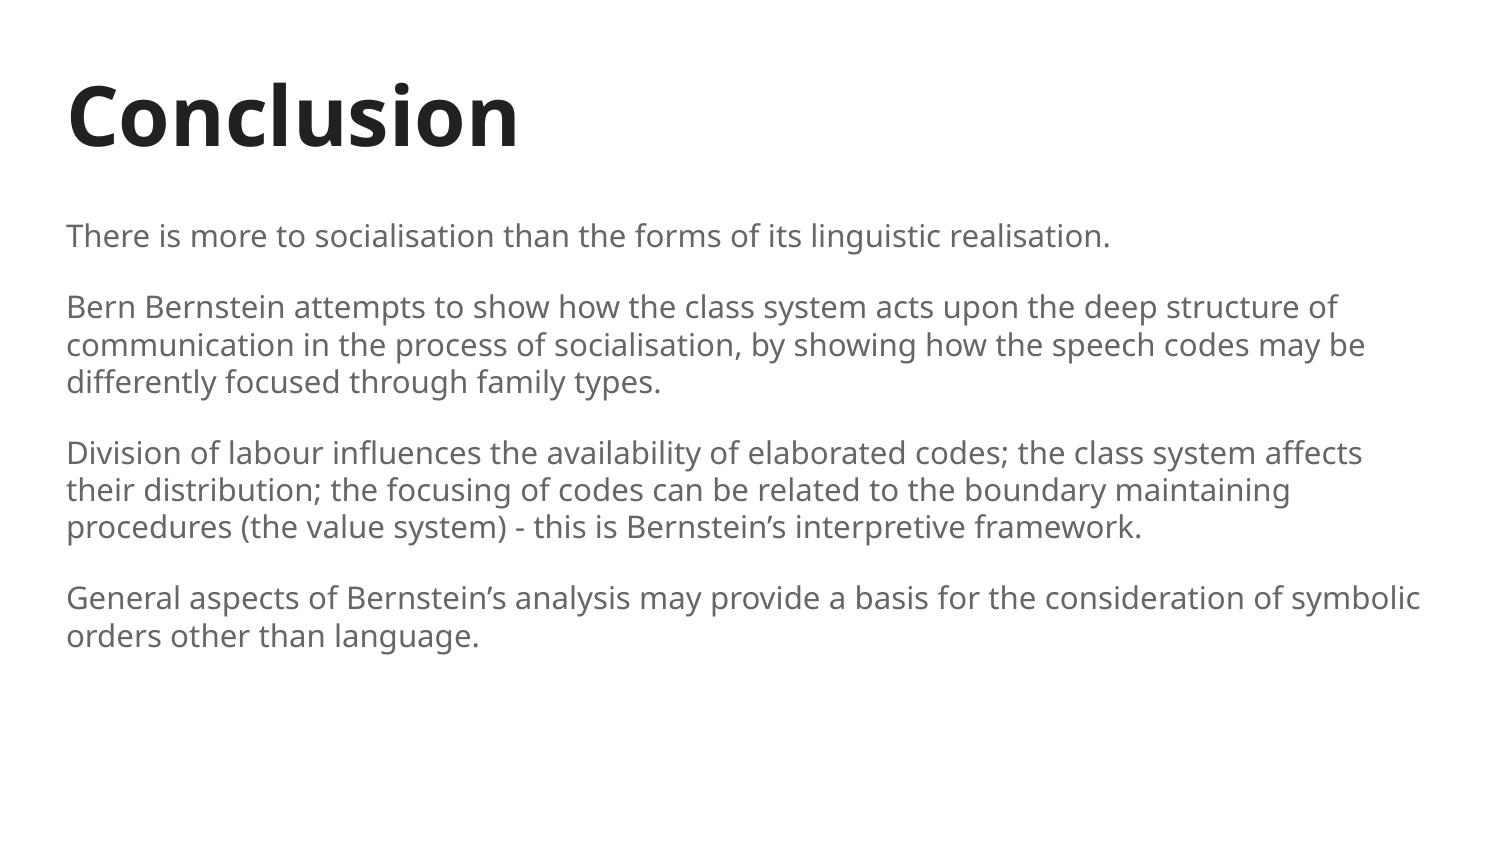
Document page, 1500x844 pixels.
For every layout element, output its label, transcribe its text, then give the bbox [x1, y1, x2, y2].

title Conclusion [51, 48, 1449, 180]
list There is more to socialisation than the forms of its linguistic realisation. Bern Bernstein attempts to show how the class system acts upon the deep structure of communication in the process of socialisation, by showing how the speech codes may be differently focused through family types. Division of labour influences the availability of elaborated codes; the class system affects their distribution; the focusing of codes can be related to the boundary maintaining procedures (the value system) - this is Bernstein’s interpretive framework. General aspects of Bernstein’s analysis may provide a basis for the consideration of symbolic orders other than language. [51, 201, 1449, 760]
